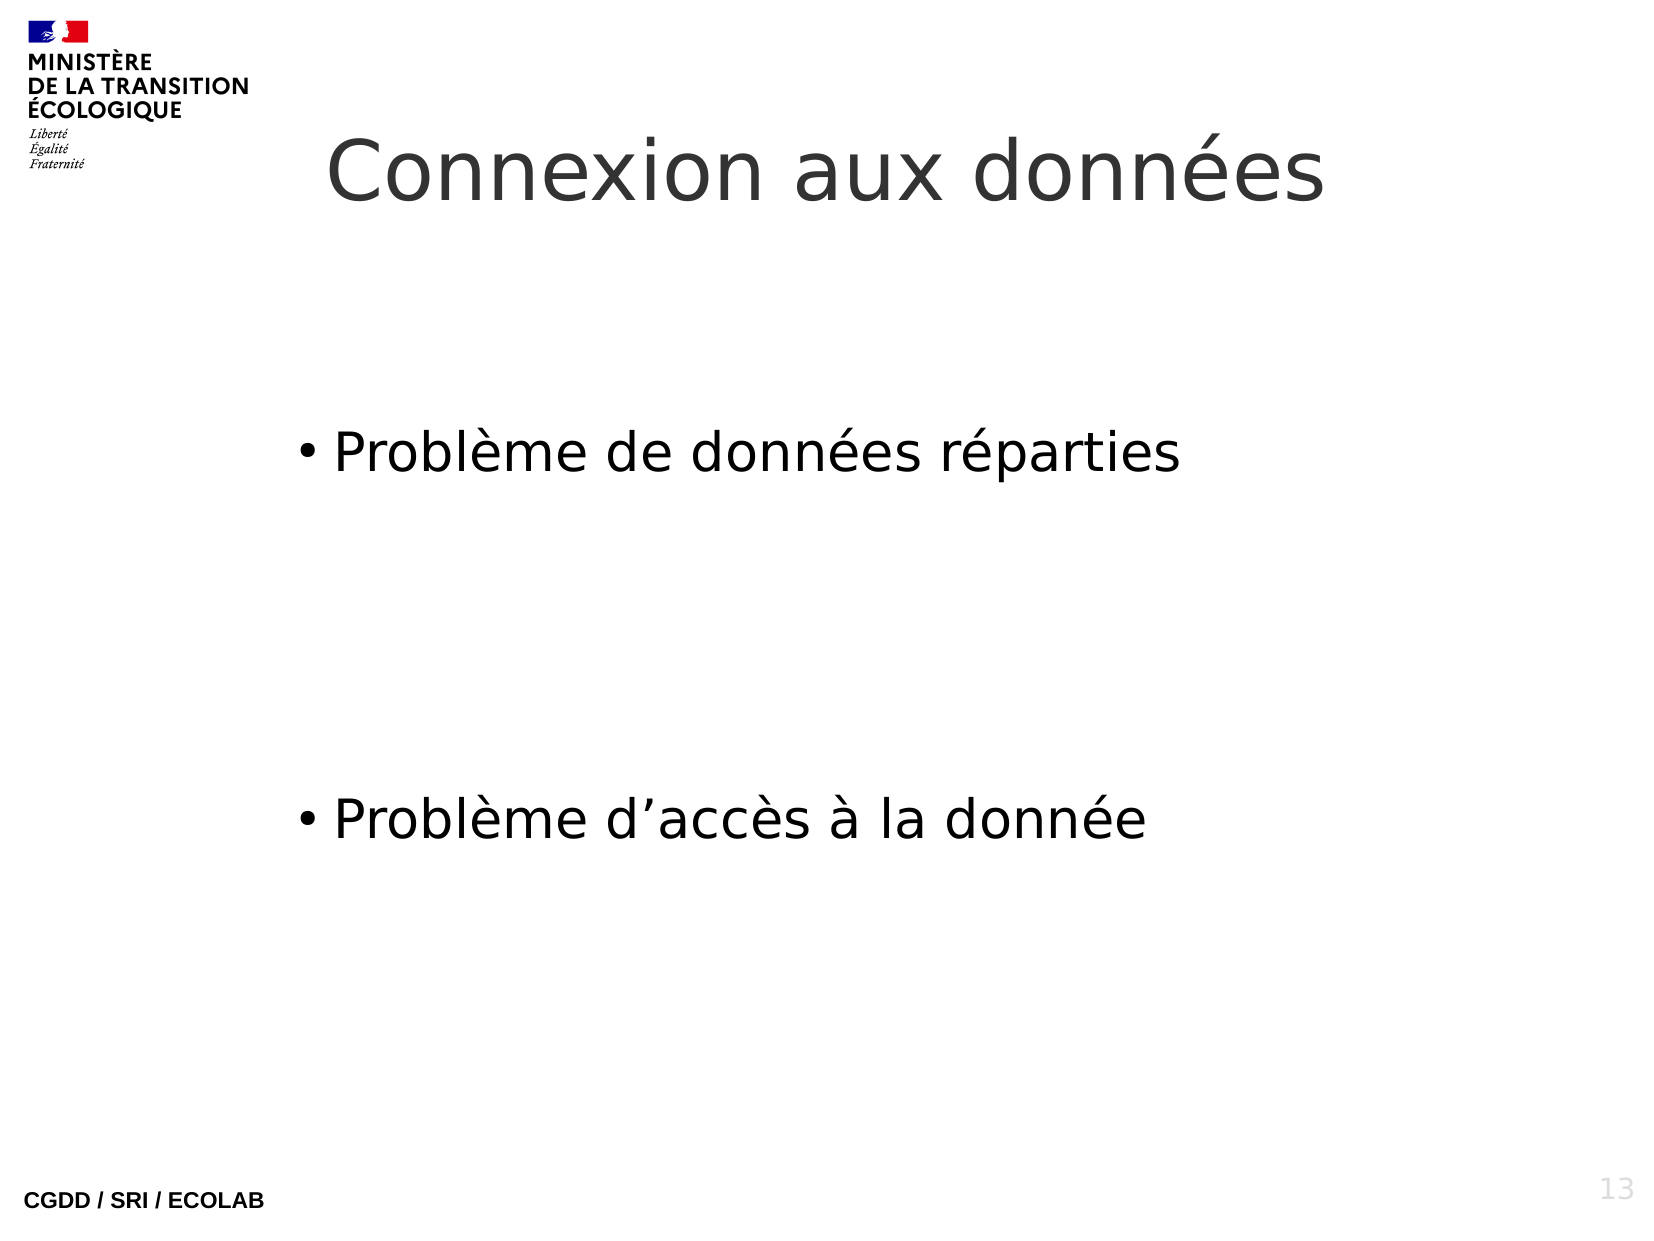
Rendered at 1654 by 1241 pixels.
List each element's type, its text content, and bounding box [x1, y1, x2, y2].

title Connexion aux données [114, 73, 1539, 271]
picture [7, 0, 272, 190]
text_box Problème de données réparties Problème d’accès à la donnée [283, 413, 1548, 859]
